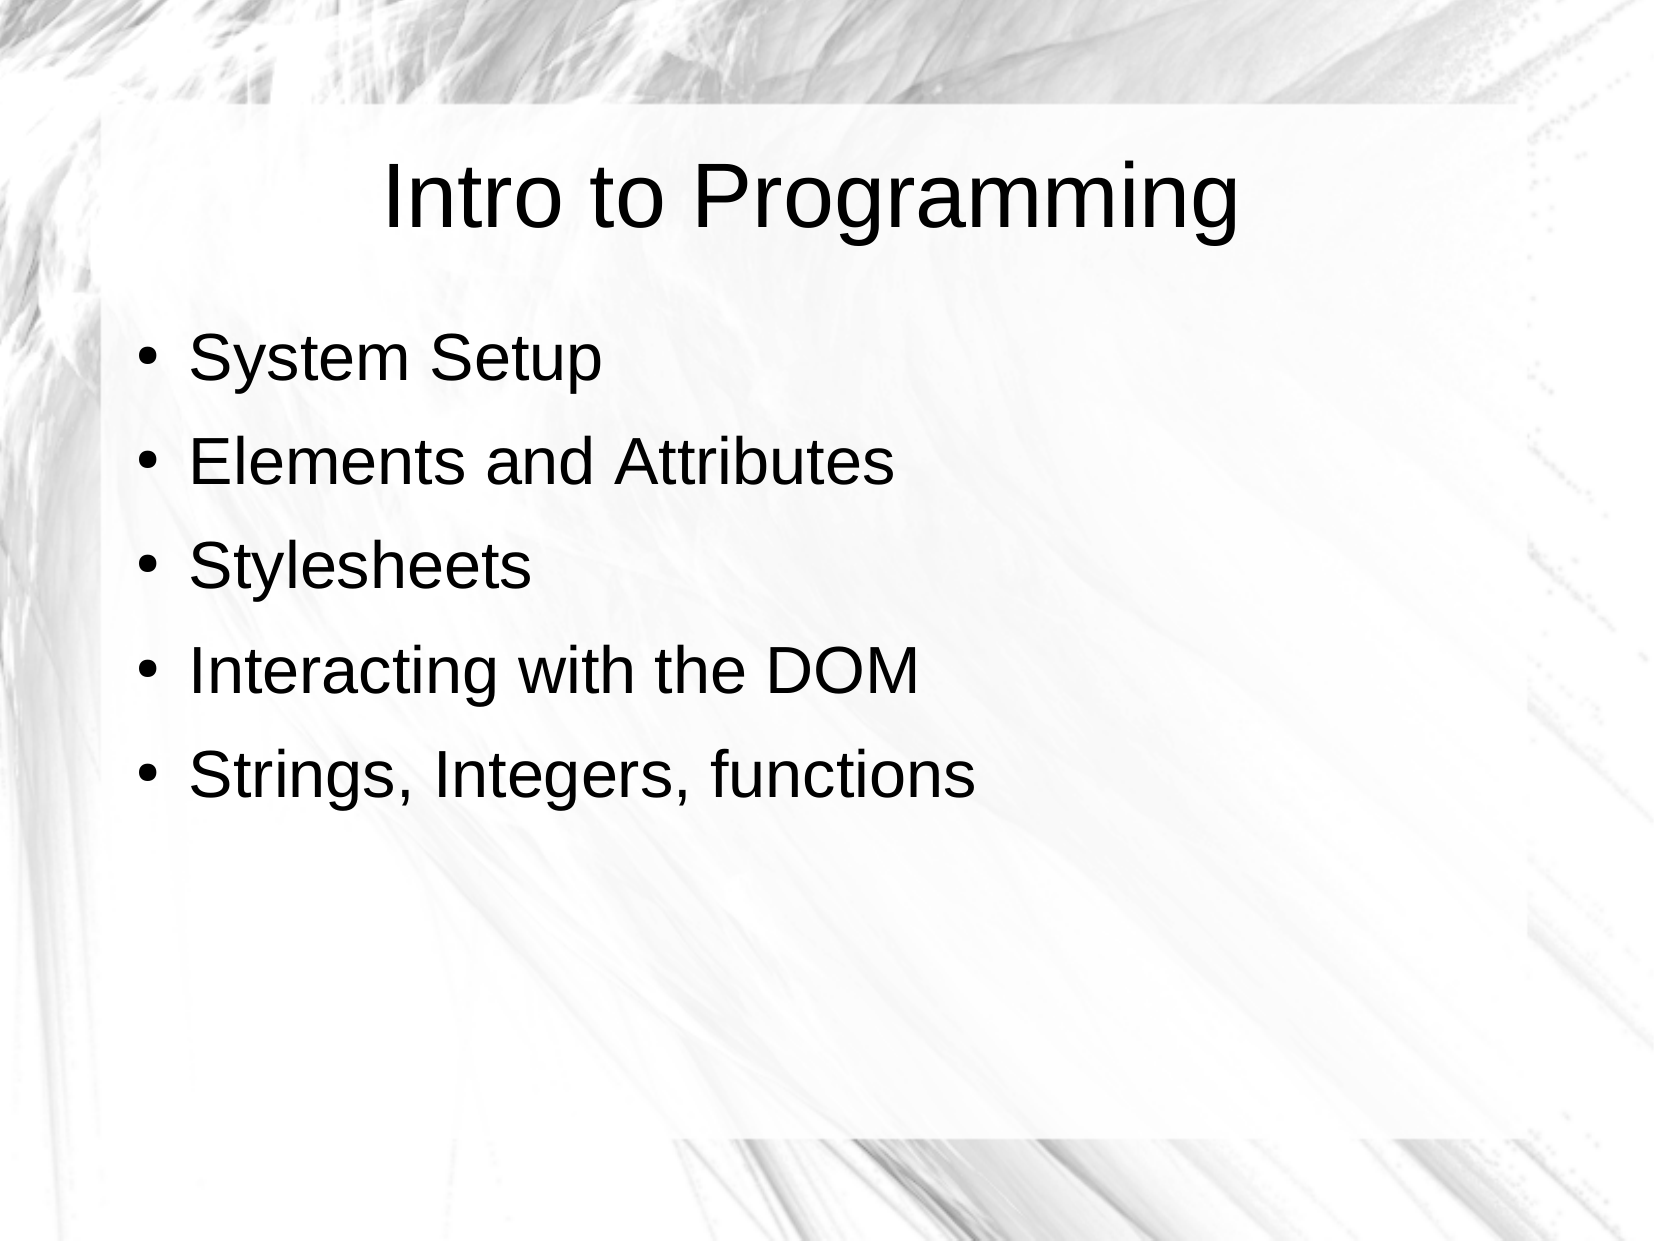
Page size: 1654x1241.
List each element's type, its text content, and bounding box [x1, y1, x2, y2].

picture [0, 0, 1654, 1241]
list System Setup Elements and Attributes Stylesheets Interacting with the DOM Strings, Integers, functions [118, 319, 1571, 931]
title Intro to Programming [118, 112, 1506, 281]
